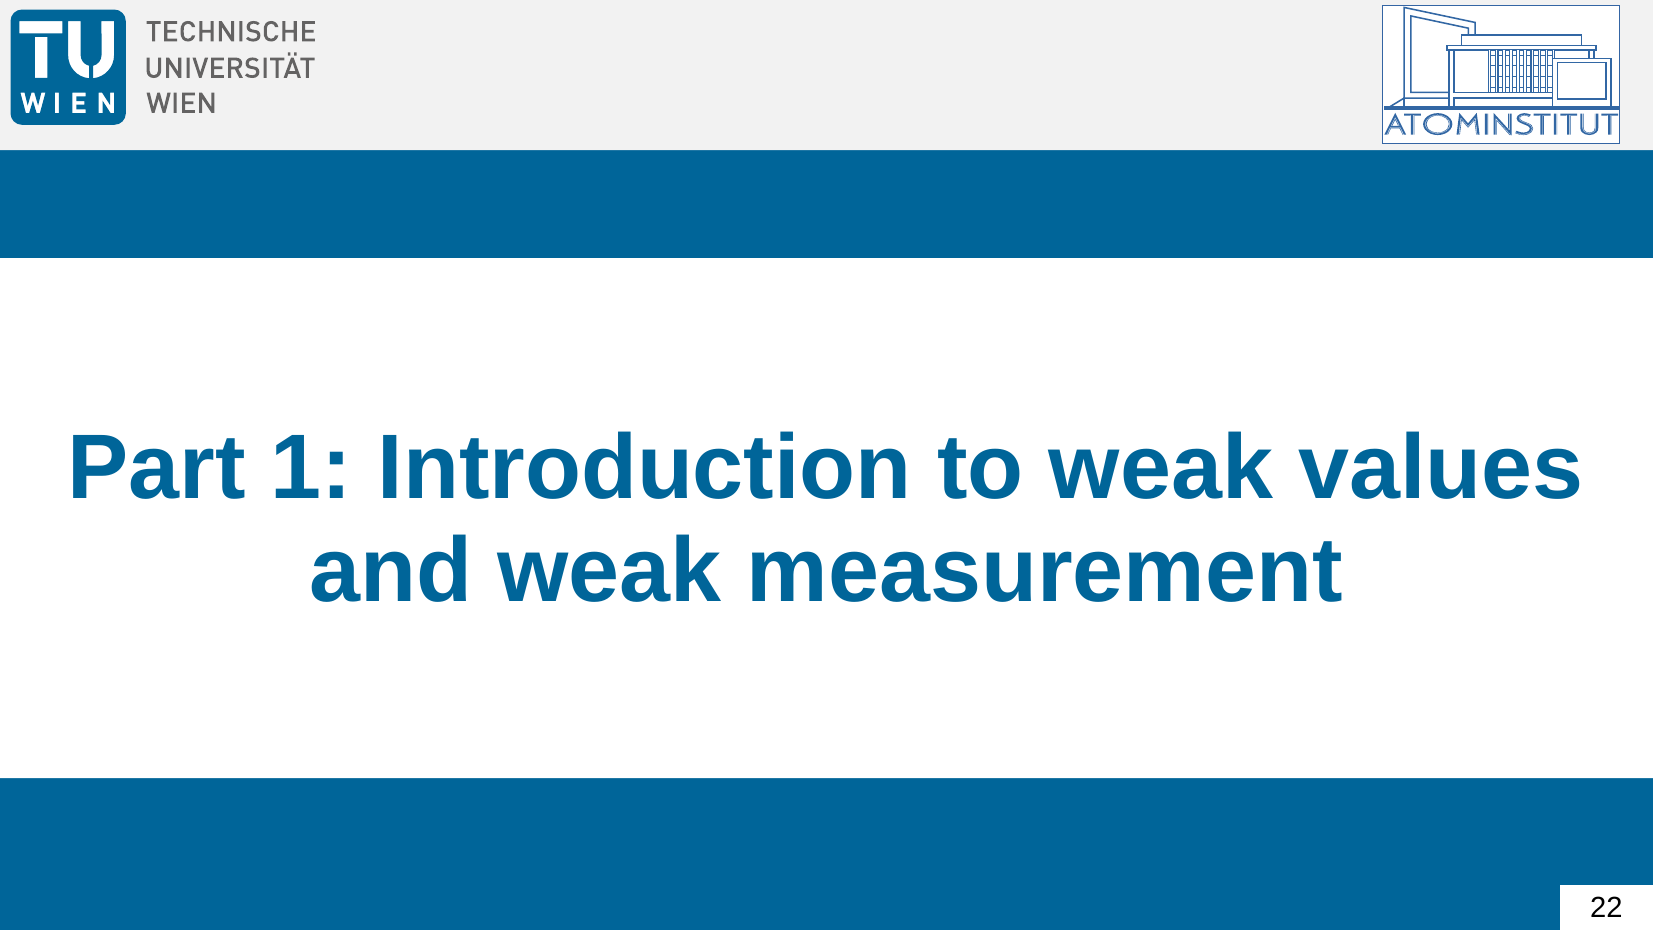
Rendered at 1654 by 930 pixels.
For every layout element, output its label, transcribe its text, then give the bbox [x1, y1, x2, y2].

title Part 1: Introduction to weak values and weak measurement [0, 258, 1653, 779]
picture [1382, 5, 1620, 144]
